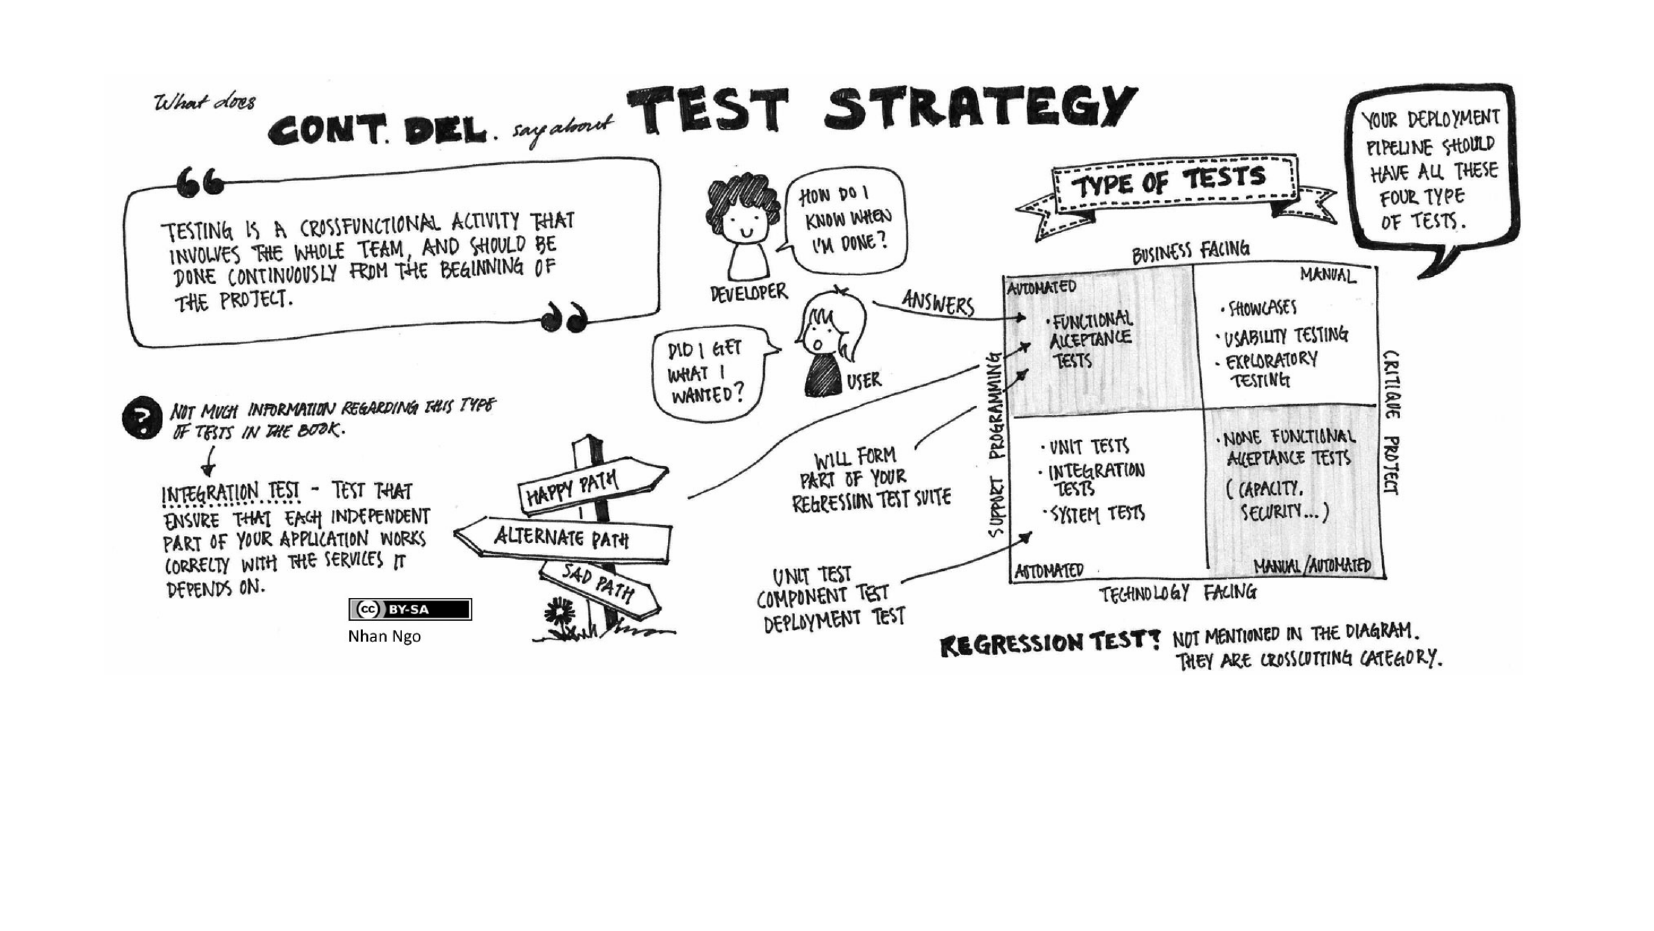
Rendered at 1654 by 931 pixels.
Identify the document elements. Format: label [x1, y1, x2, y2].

picture [104, 74, 1523, 676]
